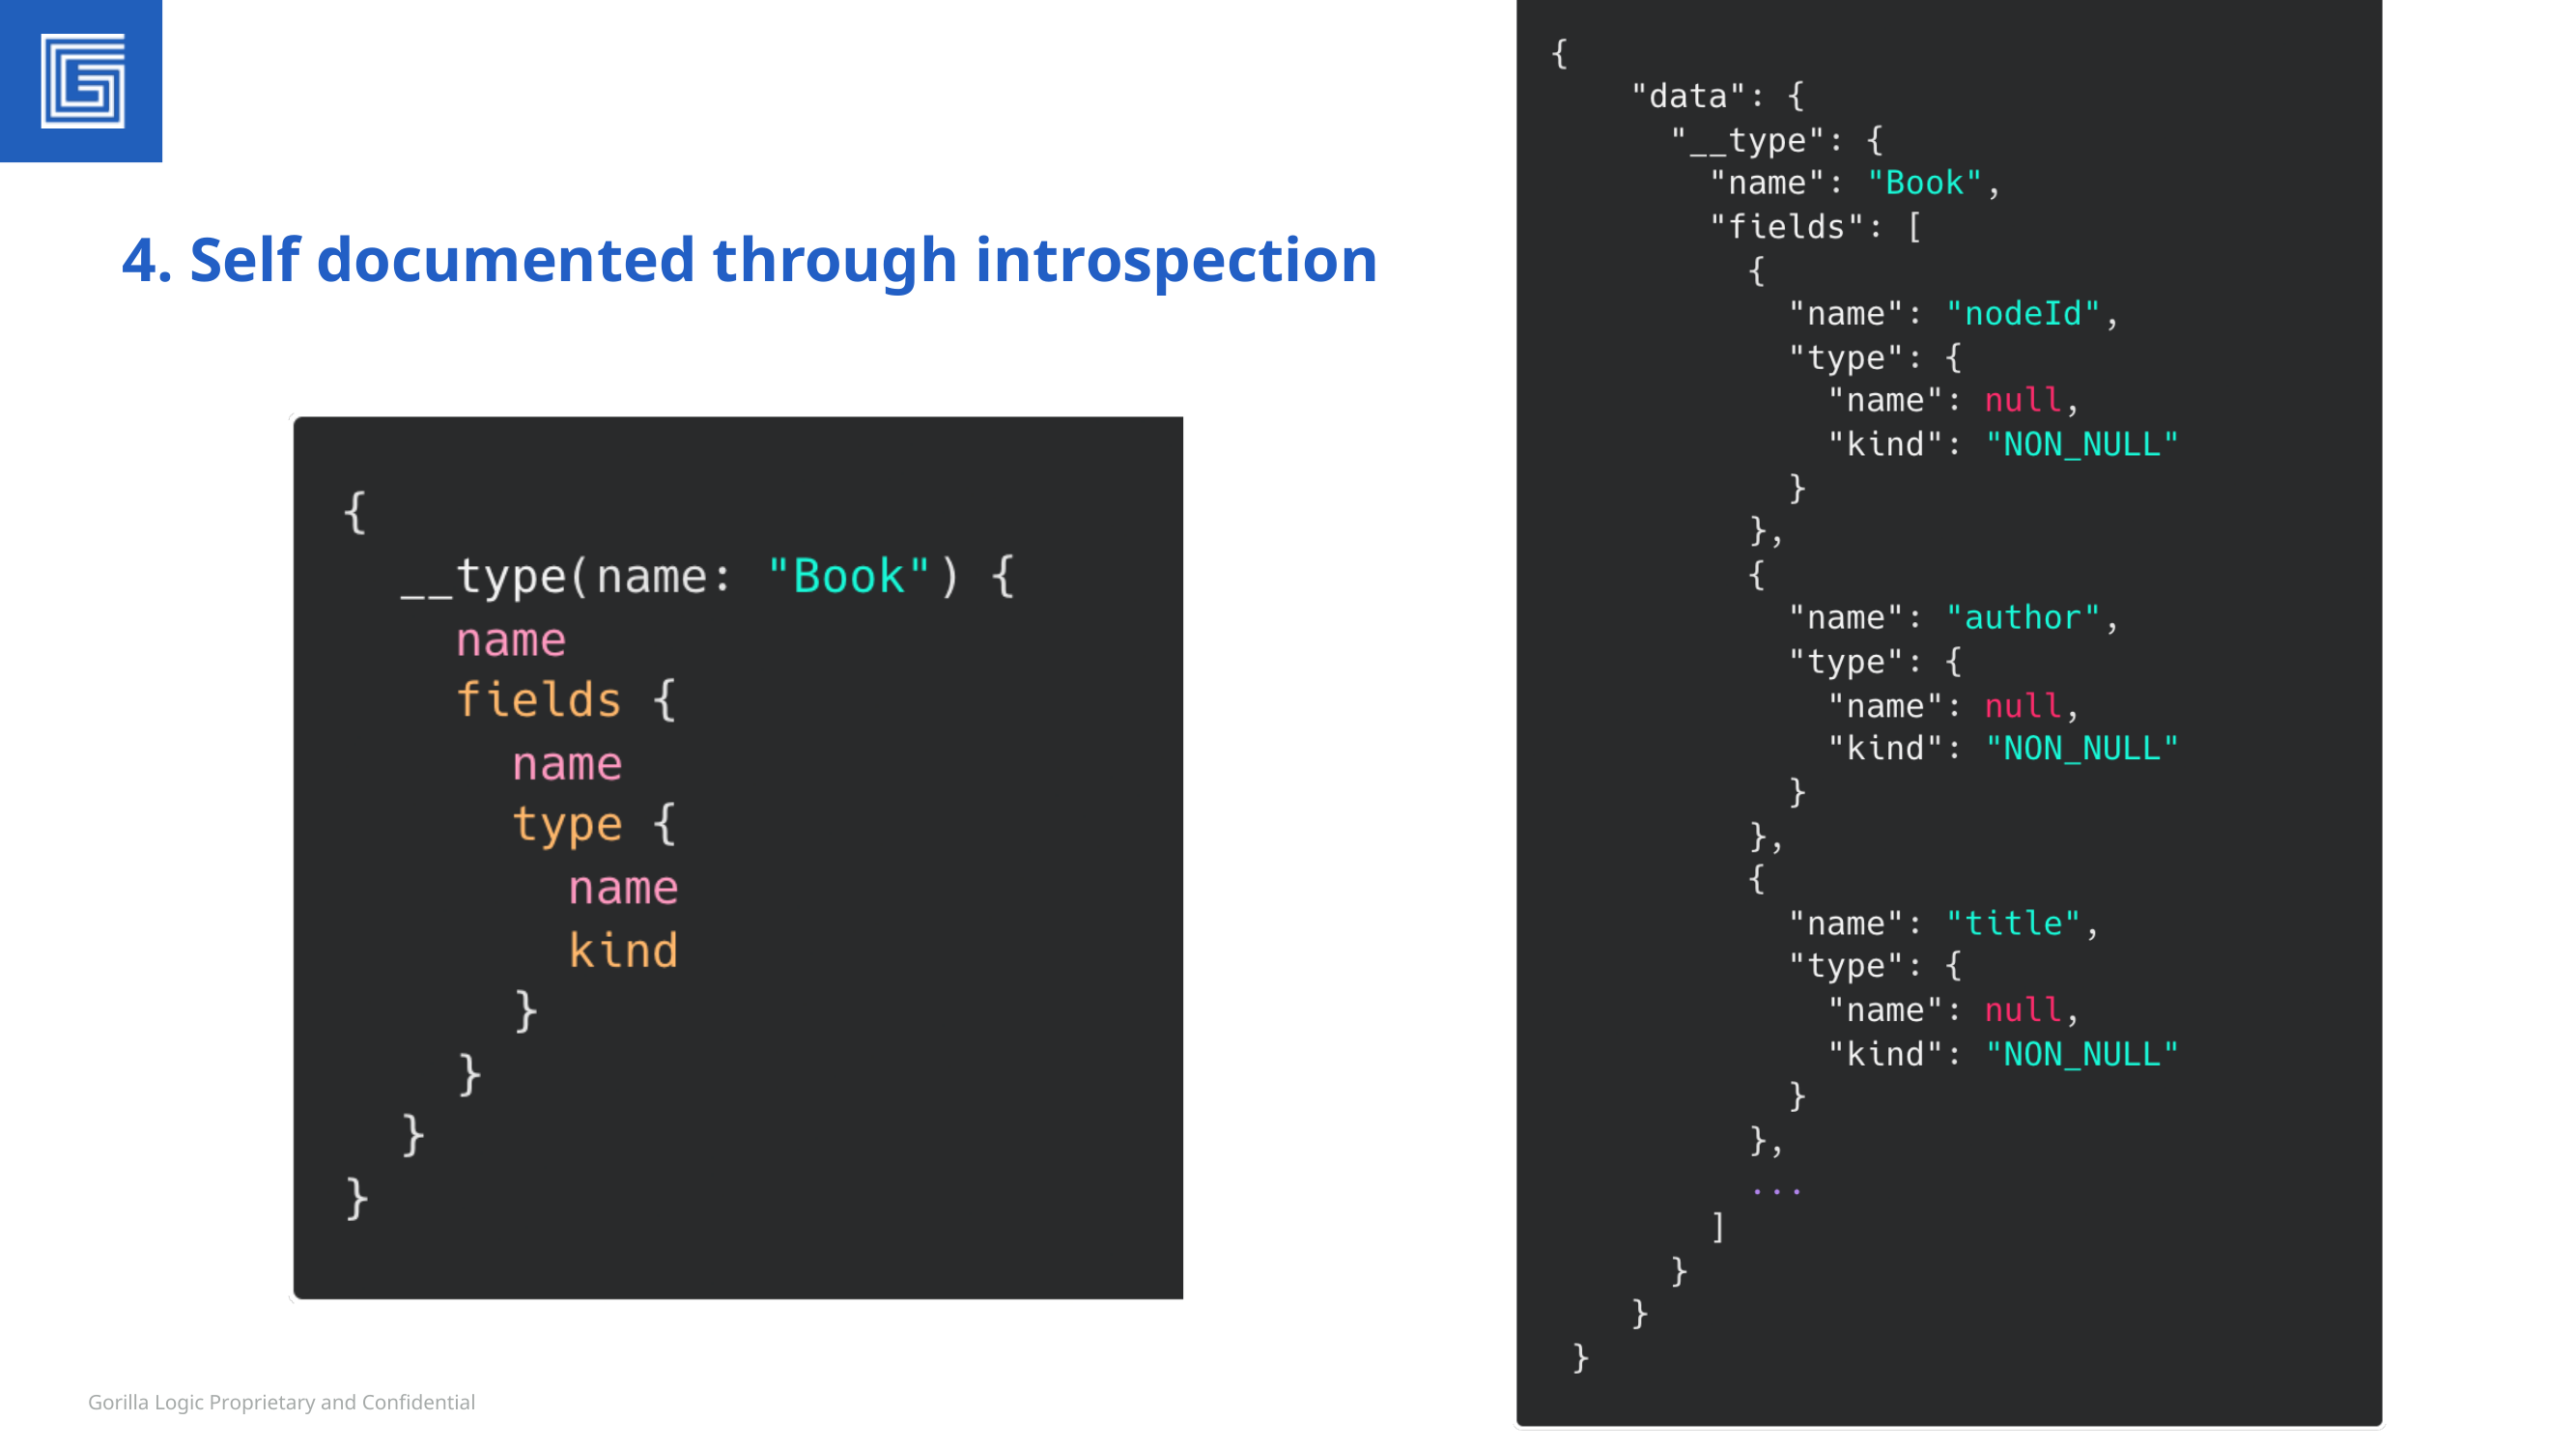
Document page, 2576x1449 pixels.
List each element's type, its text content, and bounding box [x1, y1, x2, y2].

picture [41, 34, 132, 128]
text_box 4. Self documented through introspection [107, 221, 2063, 319]
picture [288, 412, 1184, 1304]
picture [1513, 0, 2387, 1432]
